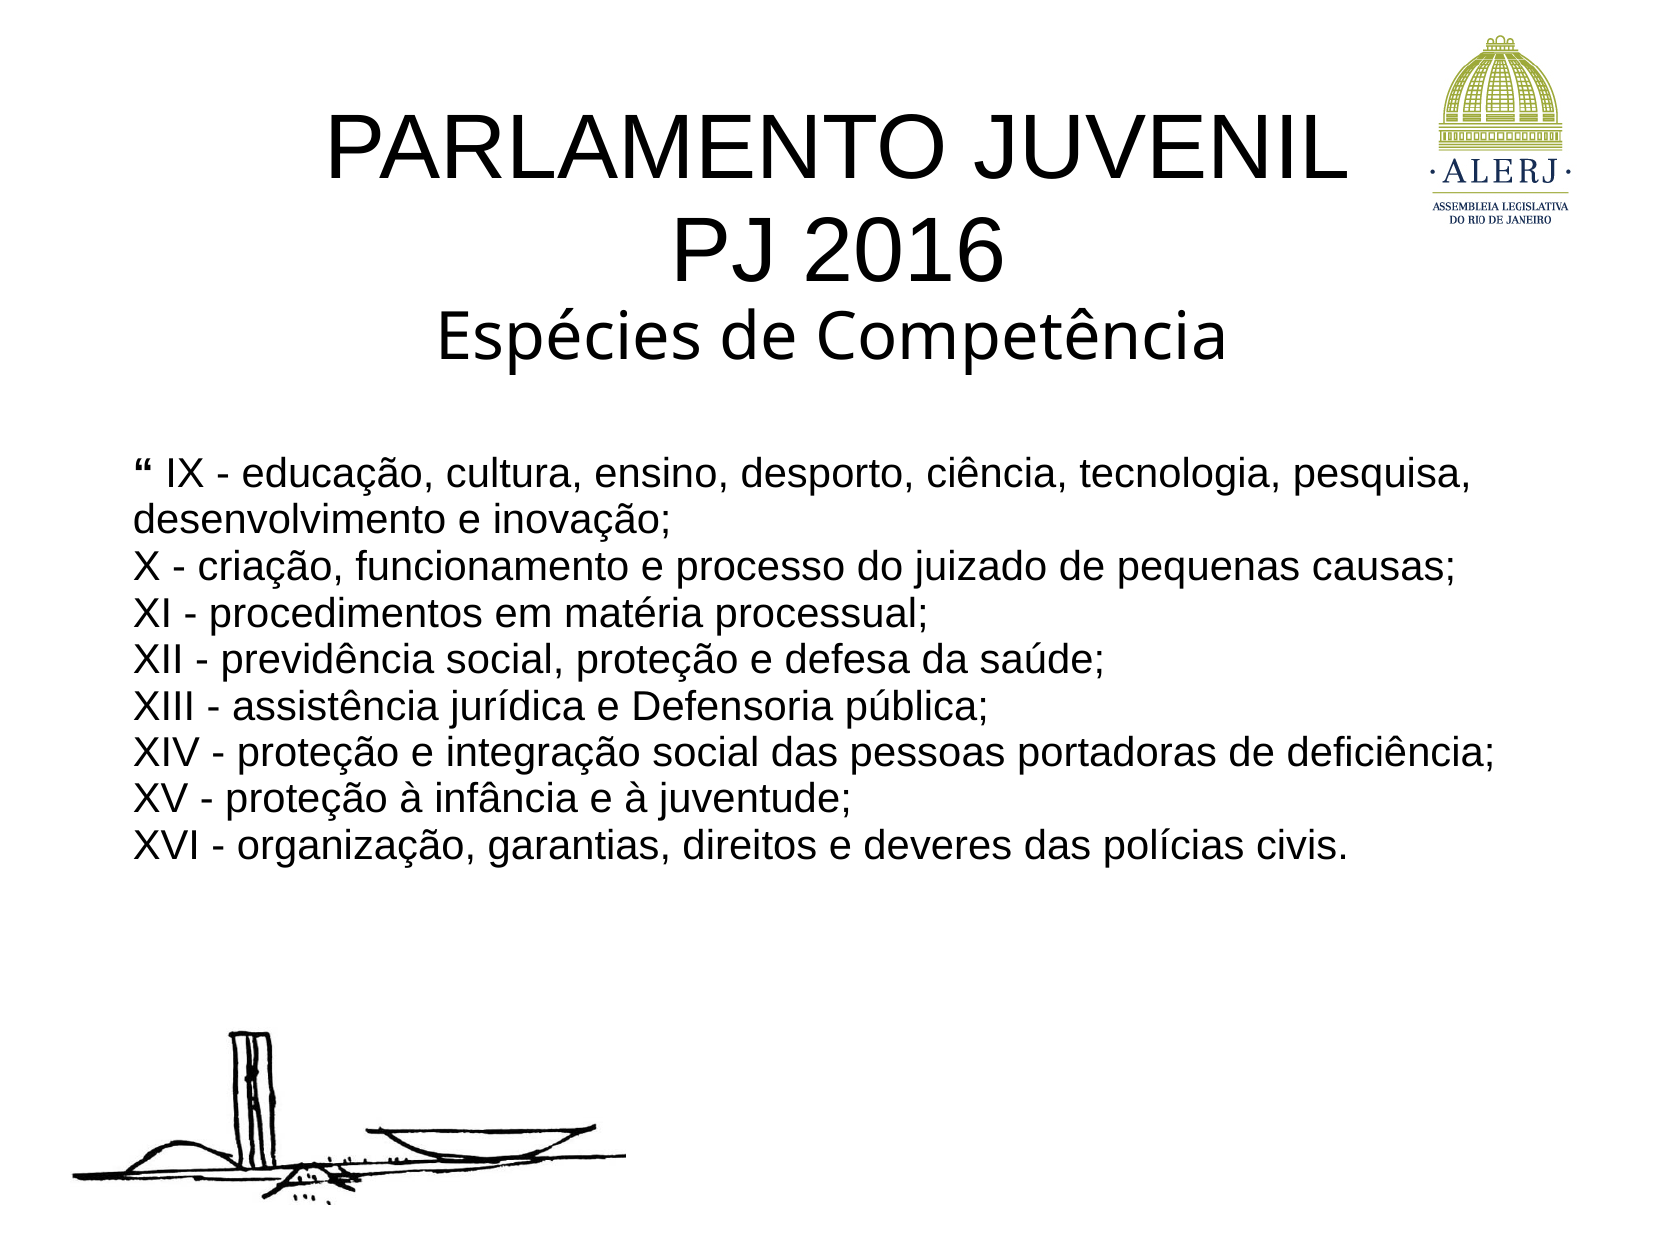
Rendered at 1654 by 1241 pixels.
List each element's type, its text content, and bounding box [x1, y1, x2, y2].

text_box Espécies de Competência [94, 277, 1571, 390]
picture [1358, 23, 1642, 235]
title PARLAMENTO JUVENIL PJ 2016 [70, 94, 1607, 302]
picture [70, 1027, 626, 1205]
text_box “ IX - educação, cultura, ensino, desporto, ciência, tecnologia, pesquisa, desenvolvimento e inovação; X - criação, funcionamento e processo do juizado de pequenas causas; XI - procedimentos em matéria processual; XII - previdência social, proteção e defesa da saúde; XIII - assistência jurídica e Defensoria pública; XIV - proteção e integração social das pessoas portadoras de deficiência; XV - proteção à infância e à juventude; XVI - organização, garantias, direitos e deveres das polícias civis. [118, 442, 1548, 969]
